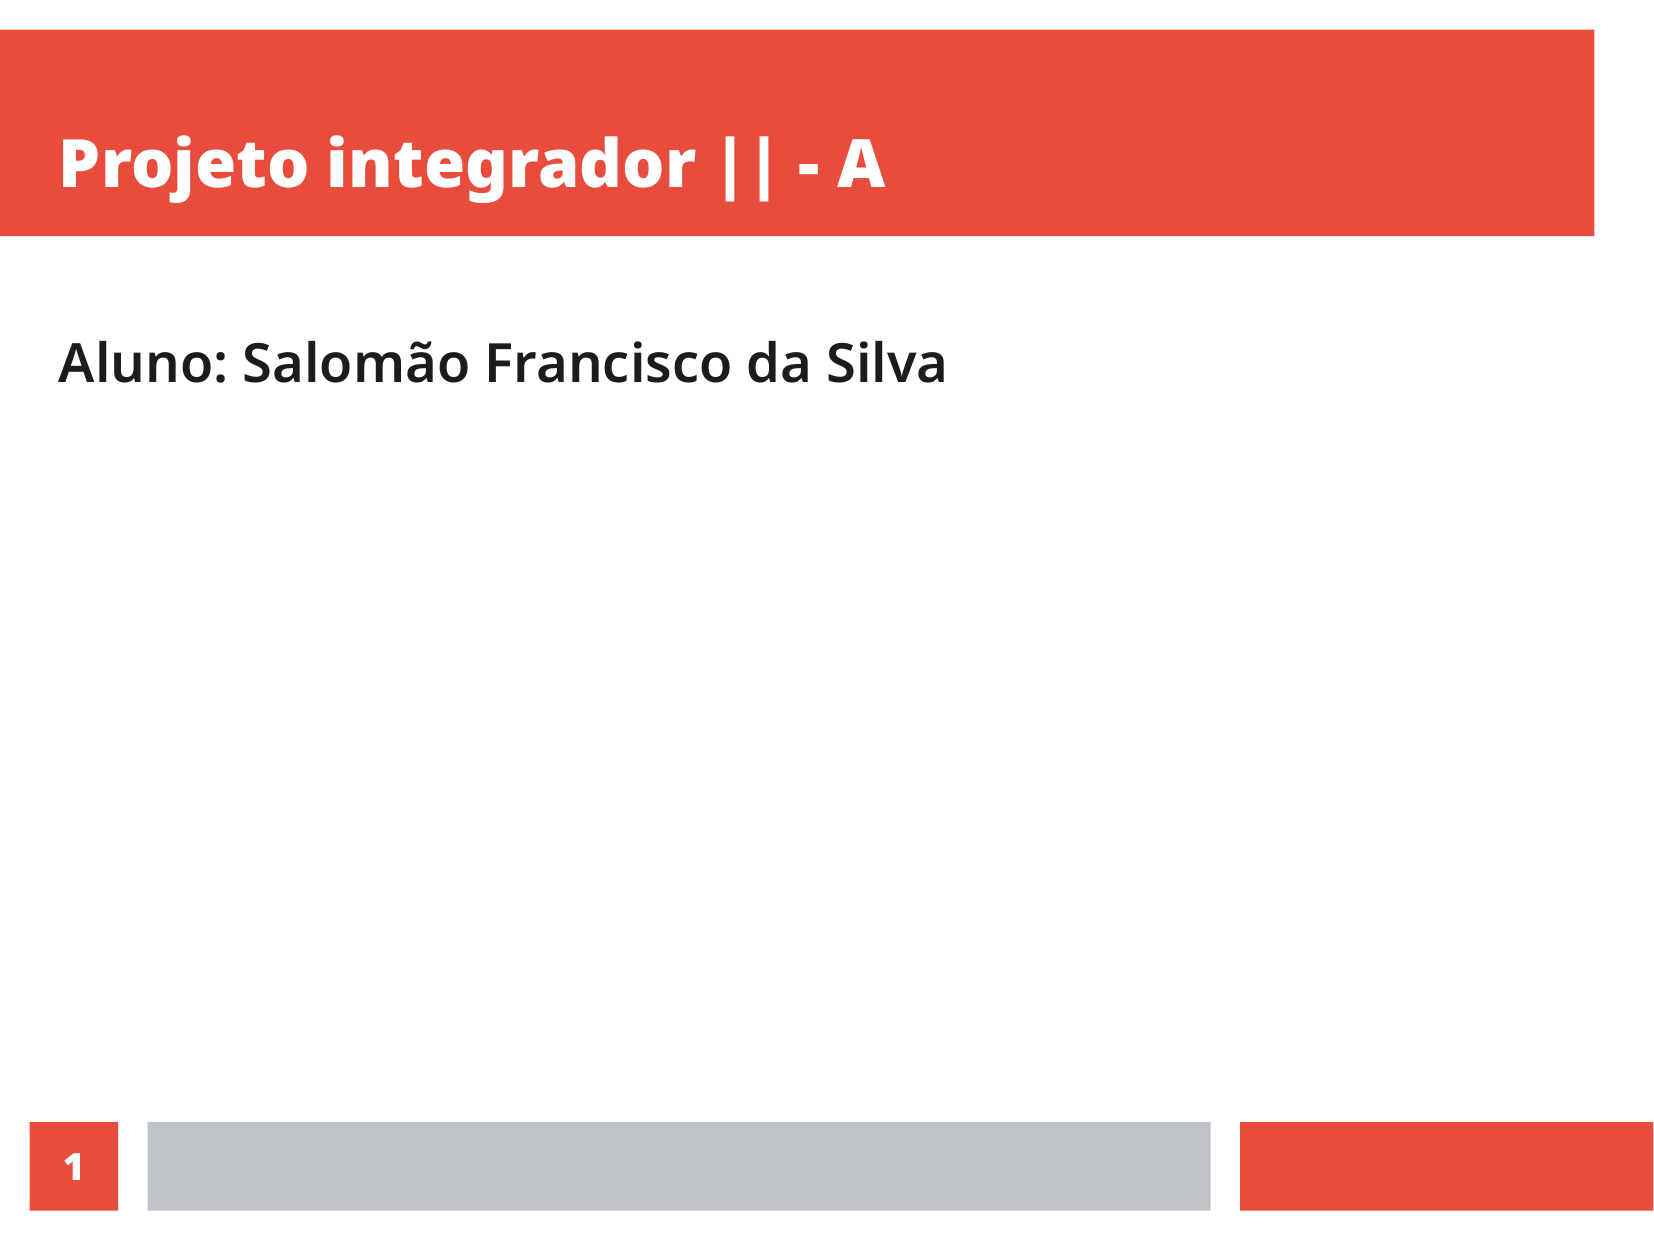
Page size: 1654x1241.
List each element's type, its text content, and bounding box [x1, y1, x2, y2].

title Projeto integrador || - A [59, 59, 1595, 207]
list Aluno: Salomão Francisco da Silva [59, 324, 1565, 1093]
